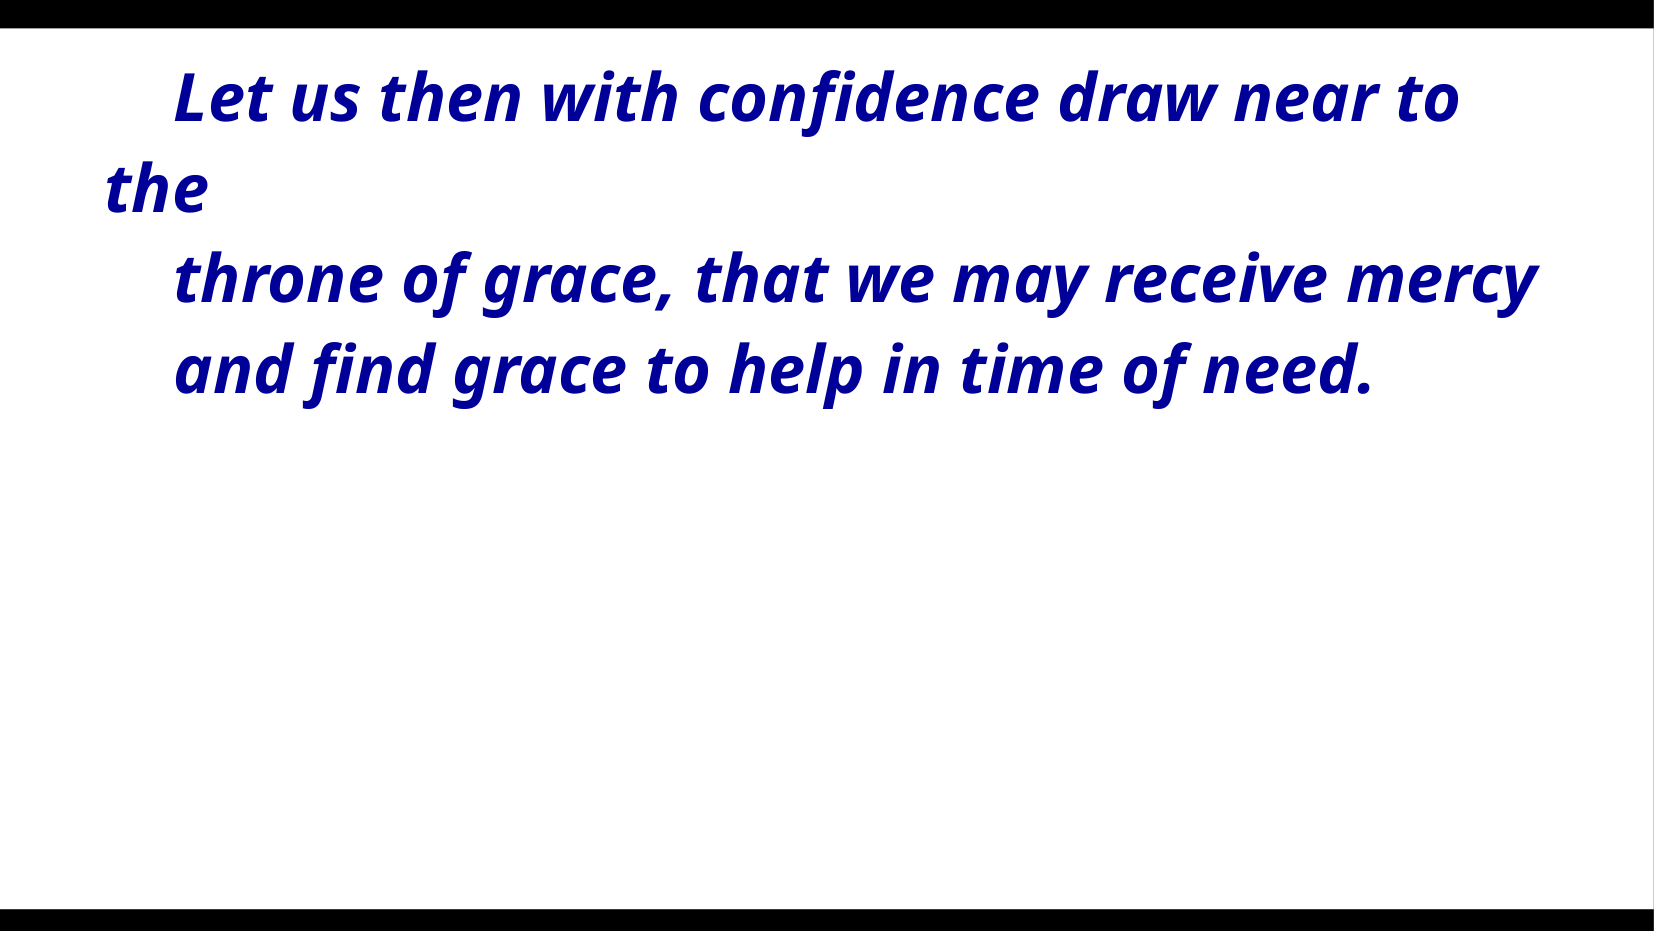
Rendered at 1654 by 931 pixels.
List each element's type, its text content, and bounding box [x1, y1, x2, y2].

text_box Let us then with confidence draw near to the throne of grace, that we may receive mercy and find grace to help in time of need. [90, 42, 1561, 391]
picture [0, 0, 1654, 931]
